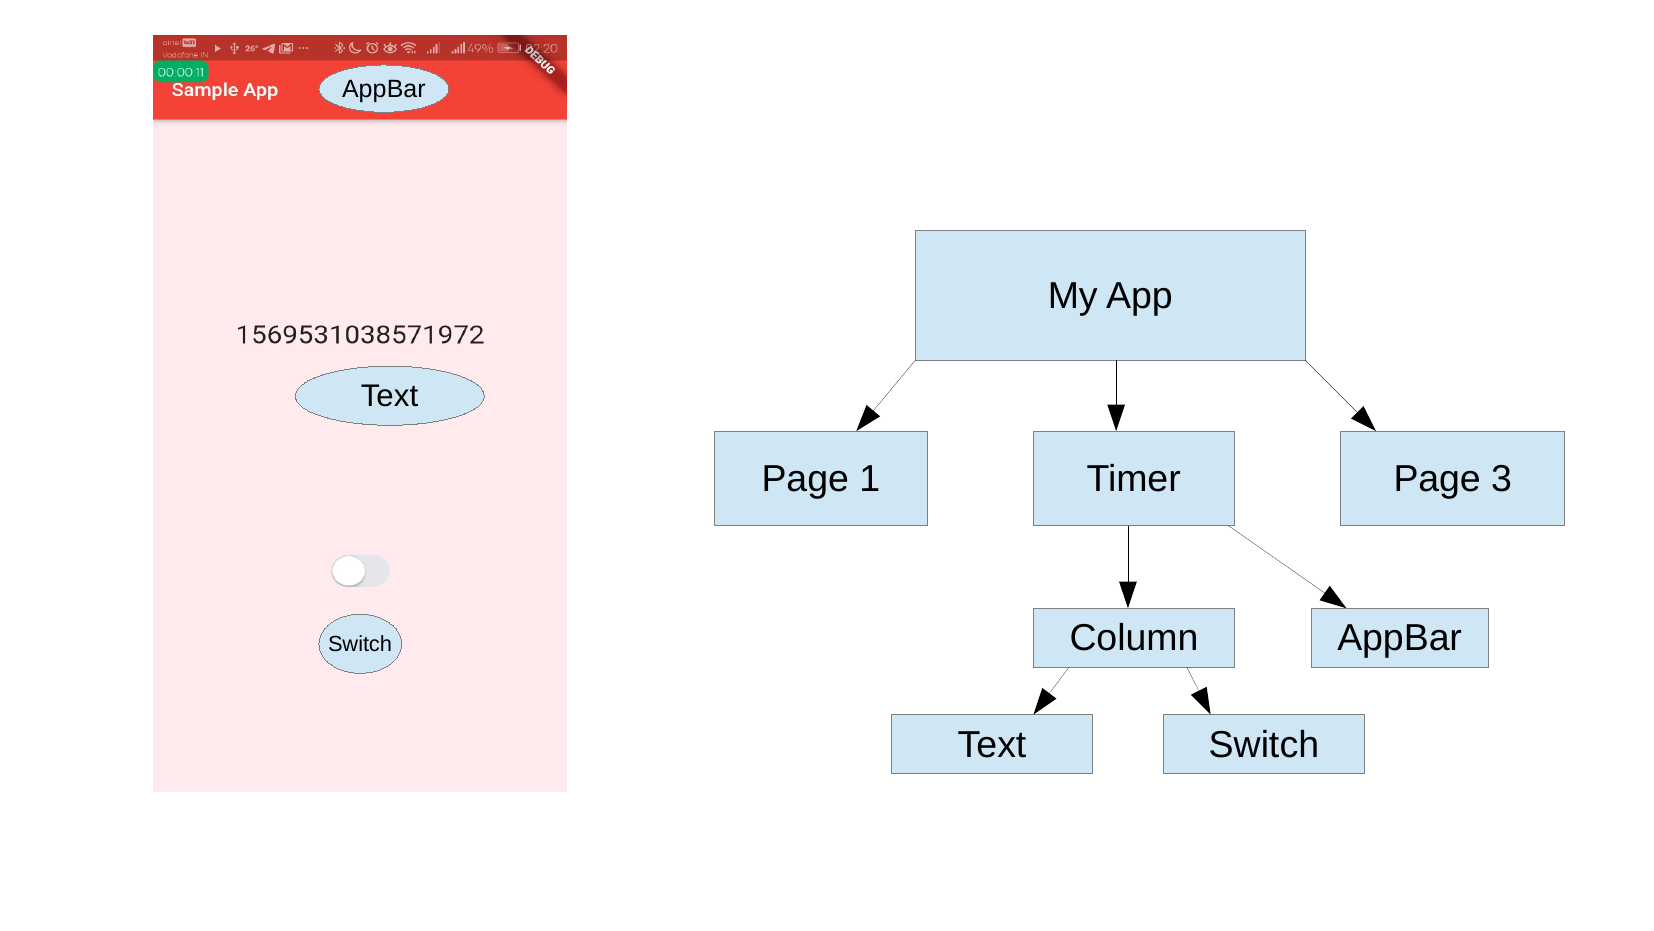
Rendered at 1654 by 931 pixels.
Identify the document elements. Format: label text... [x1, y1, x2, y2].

text_box AppBar [318, 64, 449, 113]
text_box Column [1033, 608, 1235, 668]
text_box My App [915, 230, 1306, 361]
text_box Timer [1033, 431, 1235, 526]
text_box Switch [318, 614, 402, 674]
text_box [0, 0, 1276, 225]
text_box Page 1 [714, 431, 928, 526]
text_box Switch [1163, 714, 1365, 774]
picture [153, 35, 567, 792]
text_box Text [891, 714, 1093, 774]
text_box Page 3 [1340, 431, 1565, 526]
text_box AppBar [1311, 608, 1489, 668]
text_box Text [295, 366, 485, 426]
